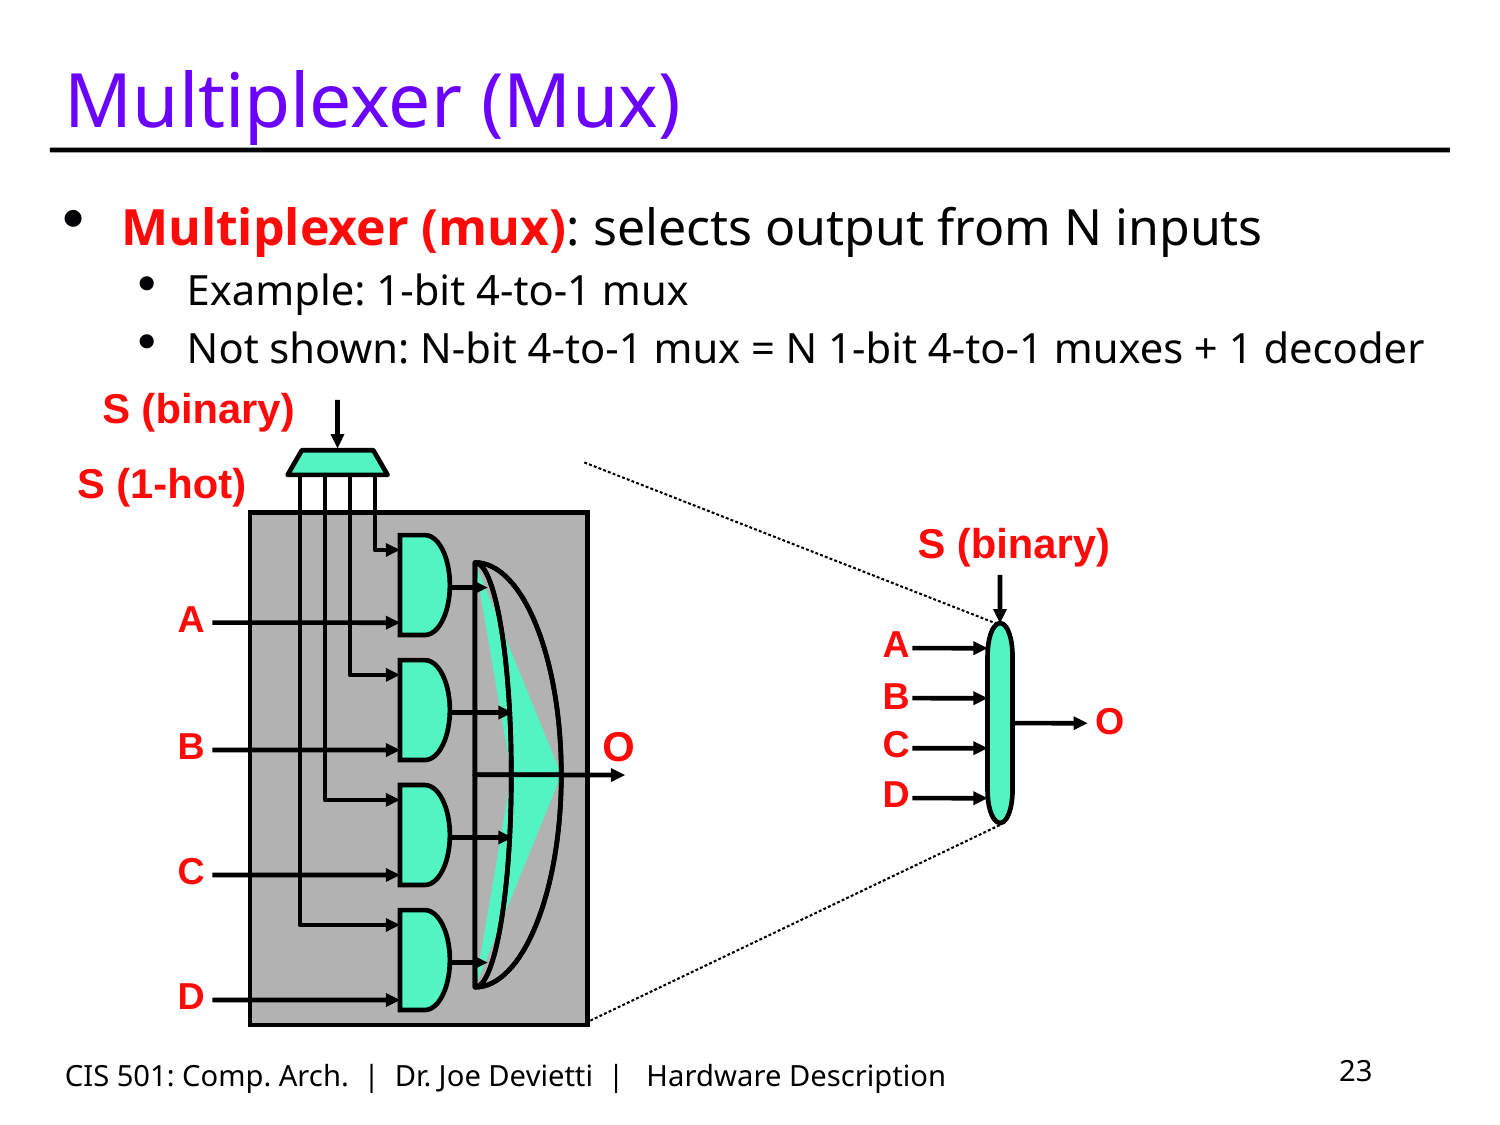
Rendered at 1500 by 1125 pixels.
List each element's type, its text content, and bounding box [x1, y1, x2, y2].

text_box A [867, 612, 925, 664]
text_box [327, 512, 348, 620]
text_box [987, 623, 1013, 824]
text_box [249, 512, 298, 620]
text_box S (1-hot) [62, 449, 262, 515]
text_box D [162, 964, 220, 1025]
text_box O [587, 712, 650, 778]
text_box Multiplexer (mux): selects output from N inputs Example: 1-bit 4-to-1 mux Not shown: N-bit 4-to-1 mux = N 1-bit 4-to-1 muxes + 1 decoder [49, 187, 1450, 1025]
text_box S (binary) [87, 374, 310, 440]
text_box [249, 753, 298, 872]
text_box [249, 512, 588, 1025]
text_box C [162, 839, 220, 900]
text_box A [162, 587, 220, 648]
text_box D [867, 762, 925, 823]
text_box [302, 625, 323, 747]
text_box O [1080, 689, 1140, 750]
text_box CIS 501: Comp. Arch. | Dr. Joe Devietti | Hardware Description [49, 1049, 988, 1100]
text_box [287, 450, 388, 475]
text_box <number> [1074, 1049, 1388, 1100]
text_box [249, 625, 298, 747]
text_box C [867, 712, 925, 762]
text_box B [867, 664, 925, 712]
text_box [302, 512, 323, 620]
text_box S (binary) [902, 509, 1126, 575]
text_box B [162, 714, 220, 775]
text_box Multiplexer (Mux) [49, 37, 1375, 150]
